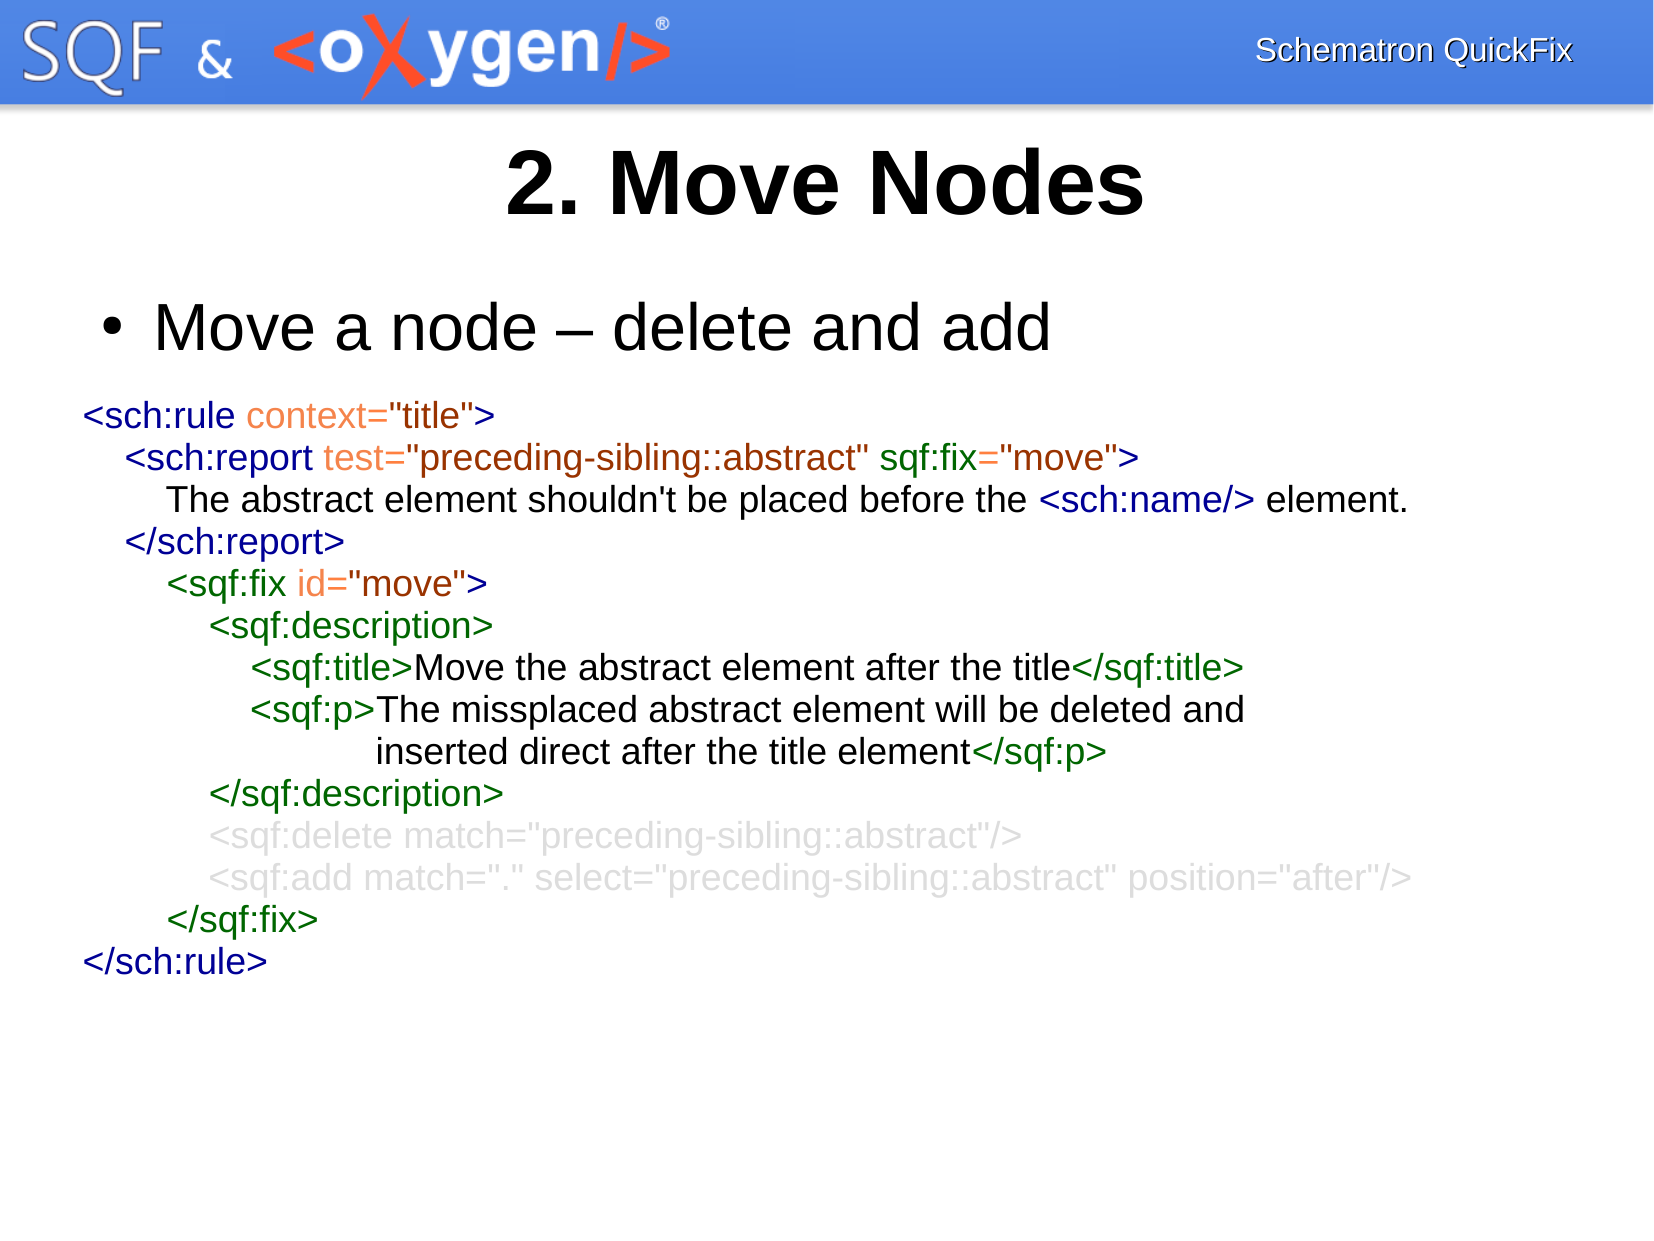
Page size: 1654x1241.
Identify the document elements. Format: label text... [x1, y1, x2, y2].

picture [0, 0, 1654, 118]
list Move a node – delete and add <sch:rule context="title"> <sch:report test="preceding-sibling::abstract" sqf:fix="move"> The abstract element shouldn't be placed before the <sch:name/> element. </sch:report> <sqf:fix id="move"> <sqf:description> <sqf:title>Move the abstract element after the title</sqf:title> <sqf:p>The missplaced abstract element will be deleted and inserted direct after the title element</sqf:p> </sqf:description> <sqf:delete match="preceding-sibling::abstract"/> <sqf:add match="." select="preceding-sibling::abstract" position="after"/> </sqf:fix> </sch:rule> [82, 290, 1571, 1110]
title 2. Move Nodes [82, 78, 1571, 287]
